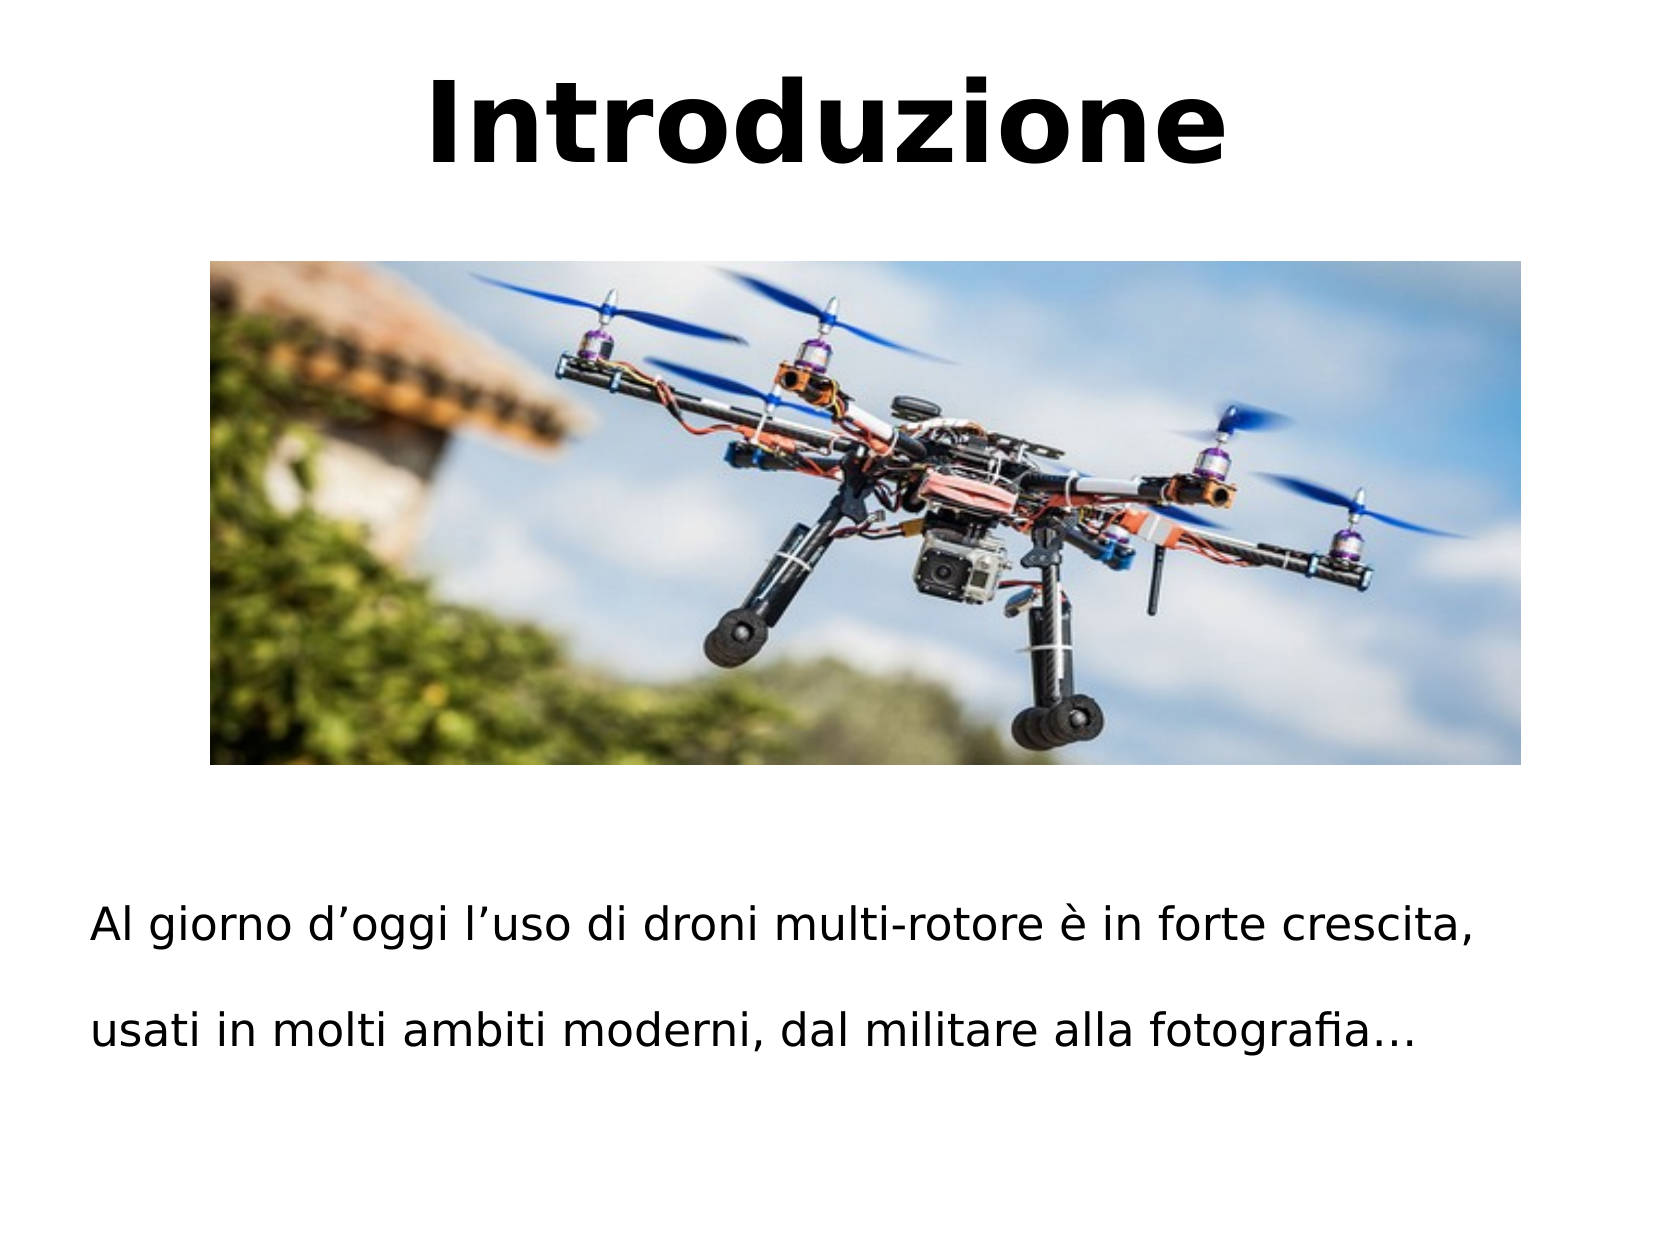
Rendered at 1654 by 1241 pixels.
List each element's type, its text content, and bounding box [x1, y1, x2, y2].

text_box Al giorno d’oggi l’uso di droni multi-rotore è in forte crescita, usati in molti ambiti moderni, dal militare alla fotografia… [75, 890, 1621, 1066]
title Introduzione [82, 19, 1571, 227]
picture [210, 261, 1521, 766]
